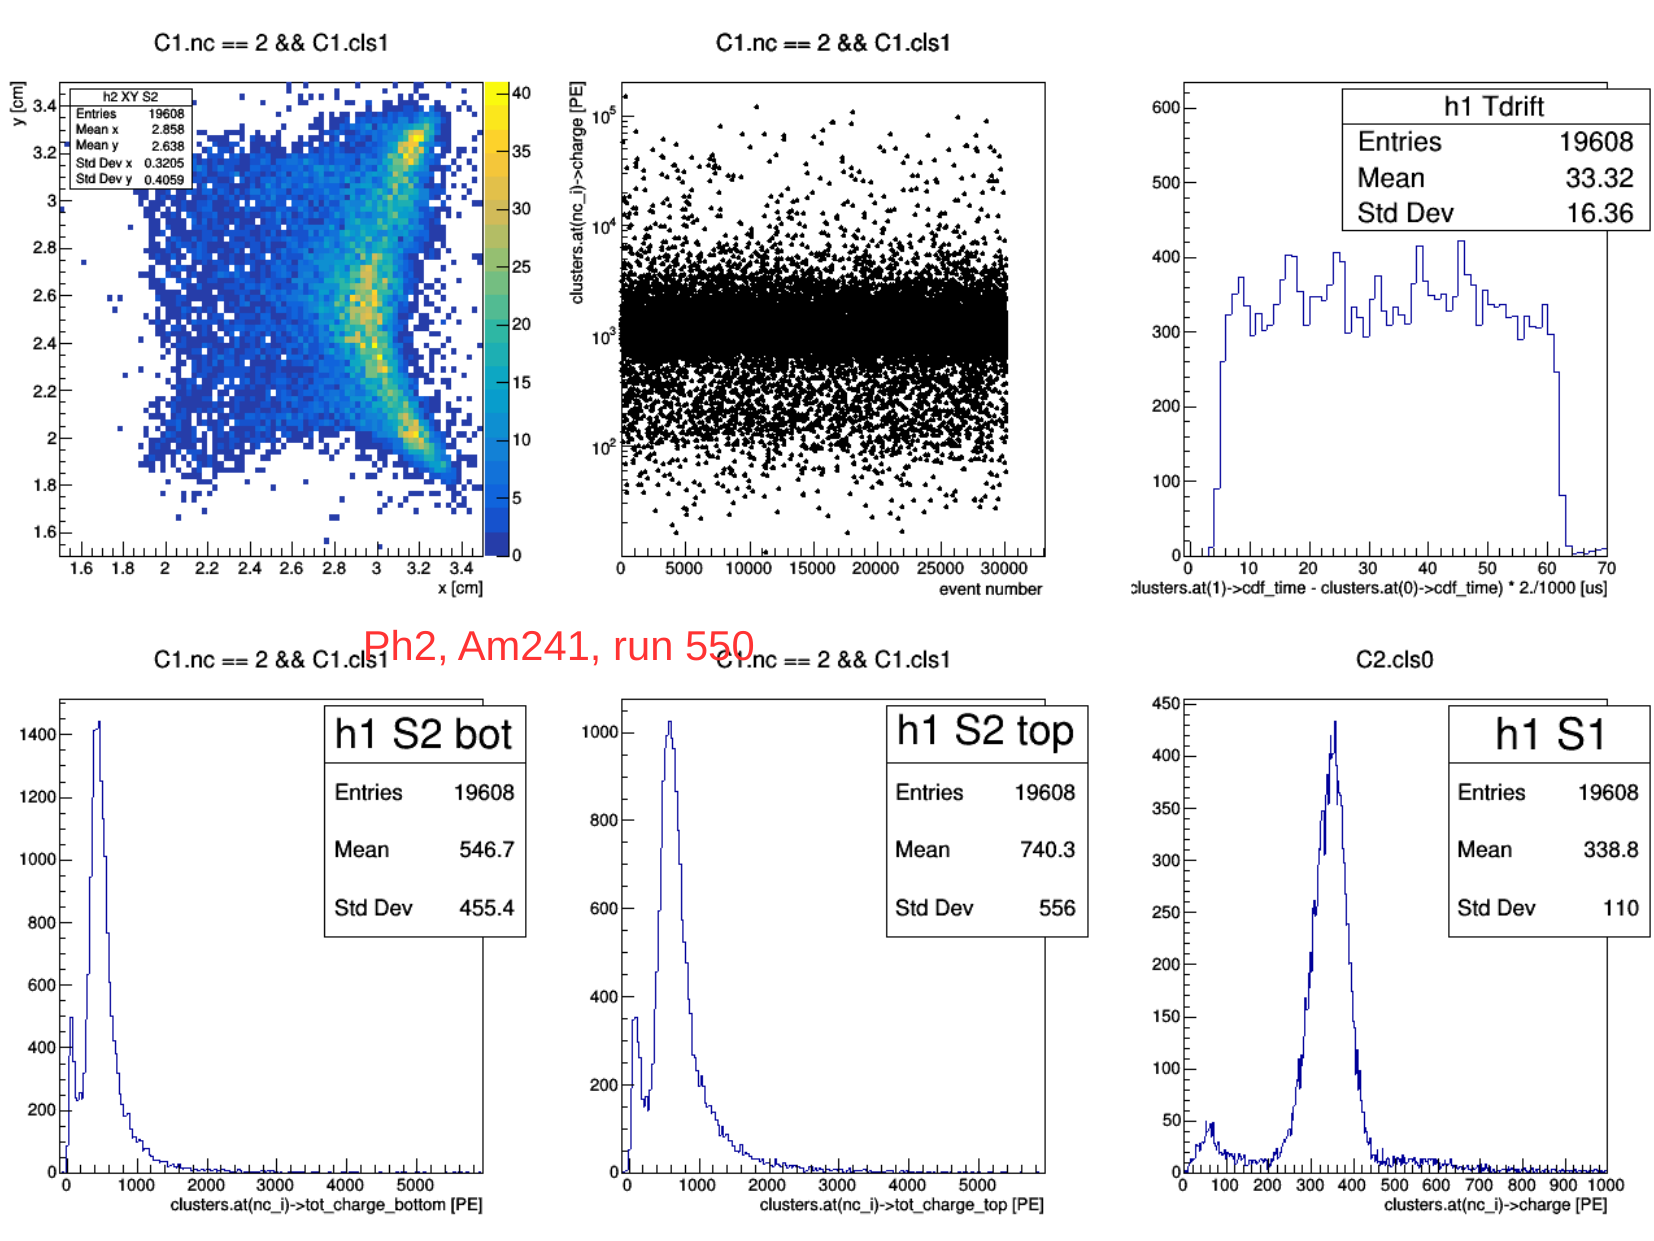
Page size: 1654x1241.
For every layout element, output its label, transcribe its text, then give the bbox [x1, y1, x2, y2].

text_box Ph2, Am241, run 550 [218, 615, 901, 751]
picture [6, 21, 1654, 1226]
